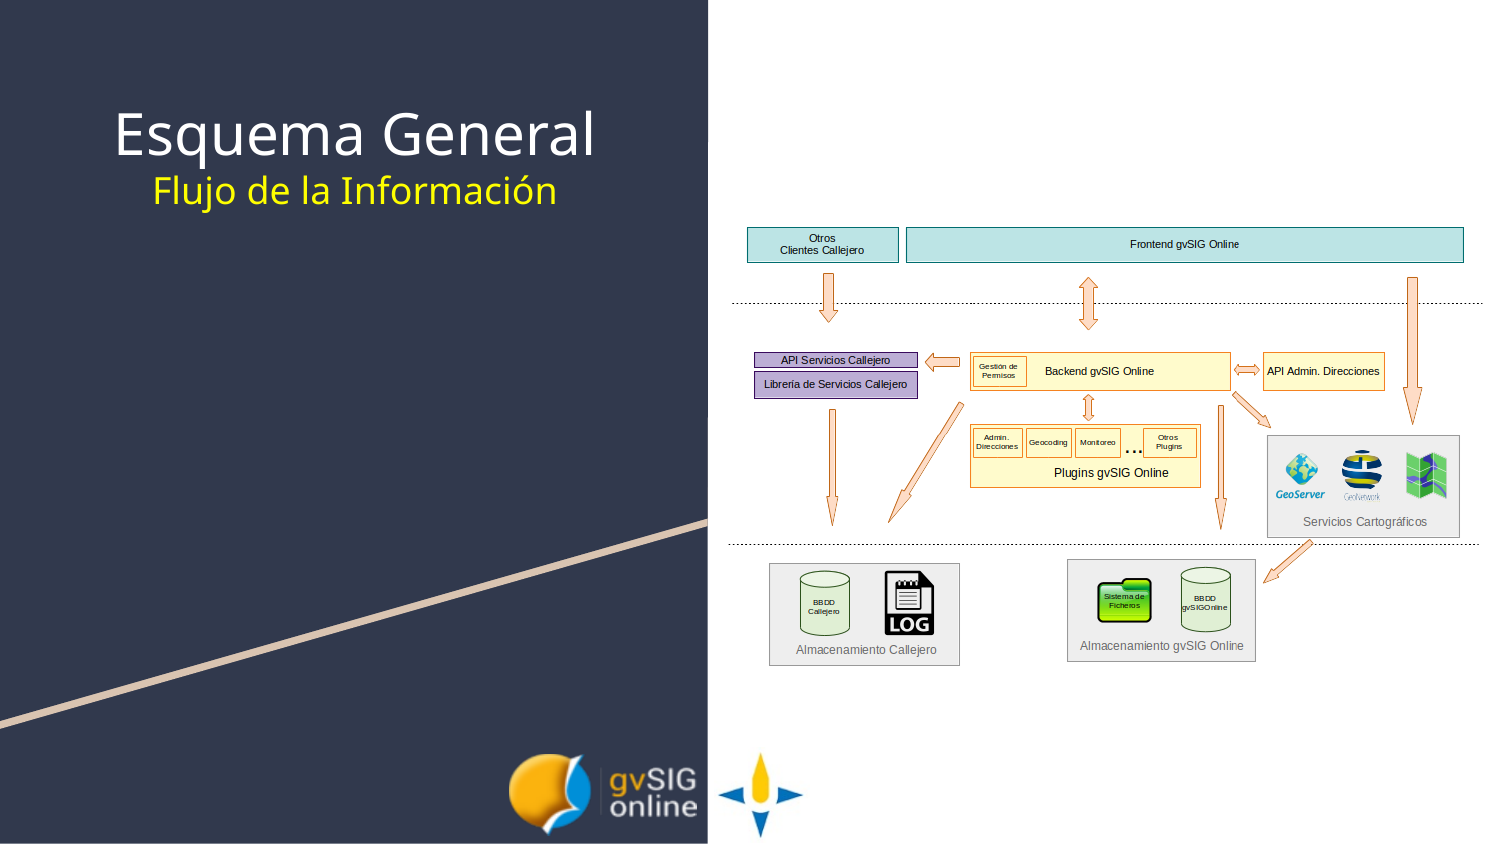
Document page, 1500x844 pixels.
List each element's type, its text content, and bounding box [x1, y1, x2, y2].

picture [709, 114, 1500, 843]
title Esquema General Flujo de la Información [51, 82, 660, 494]
picture [509, 754, 697, 836]
